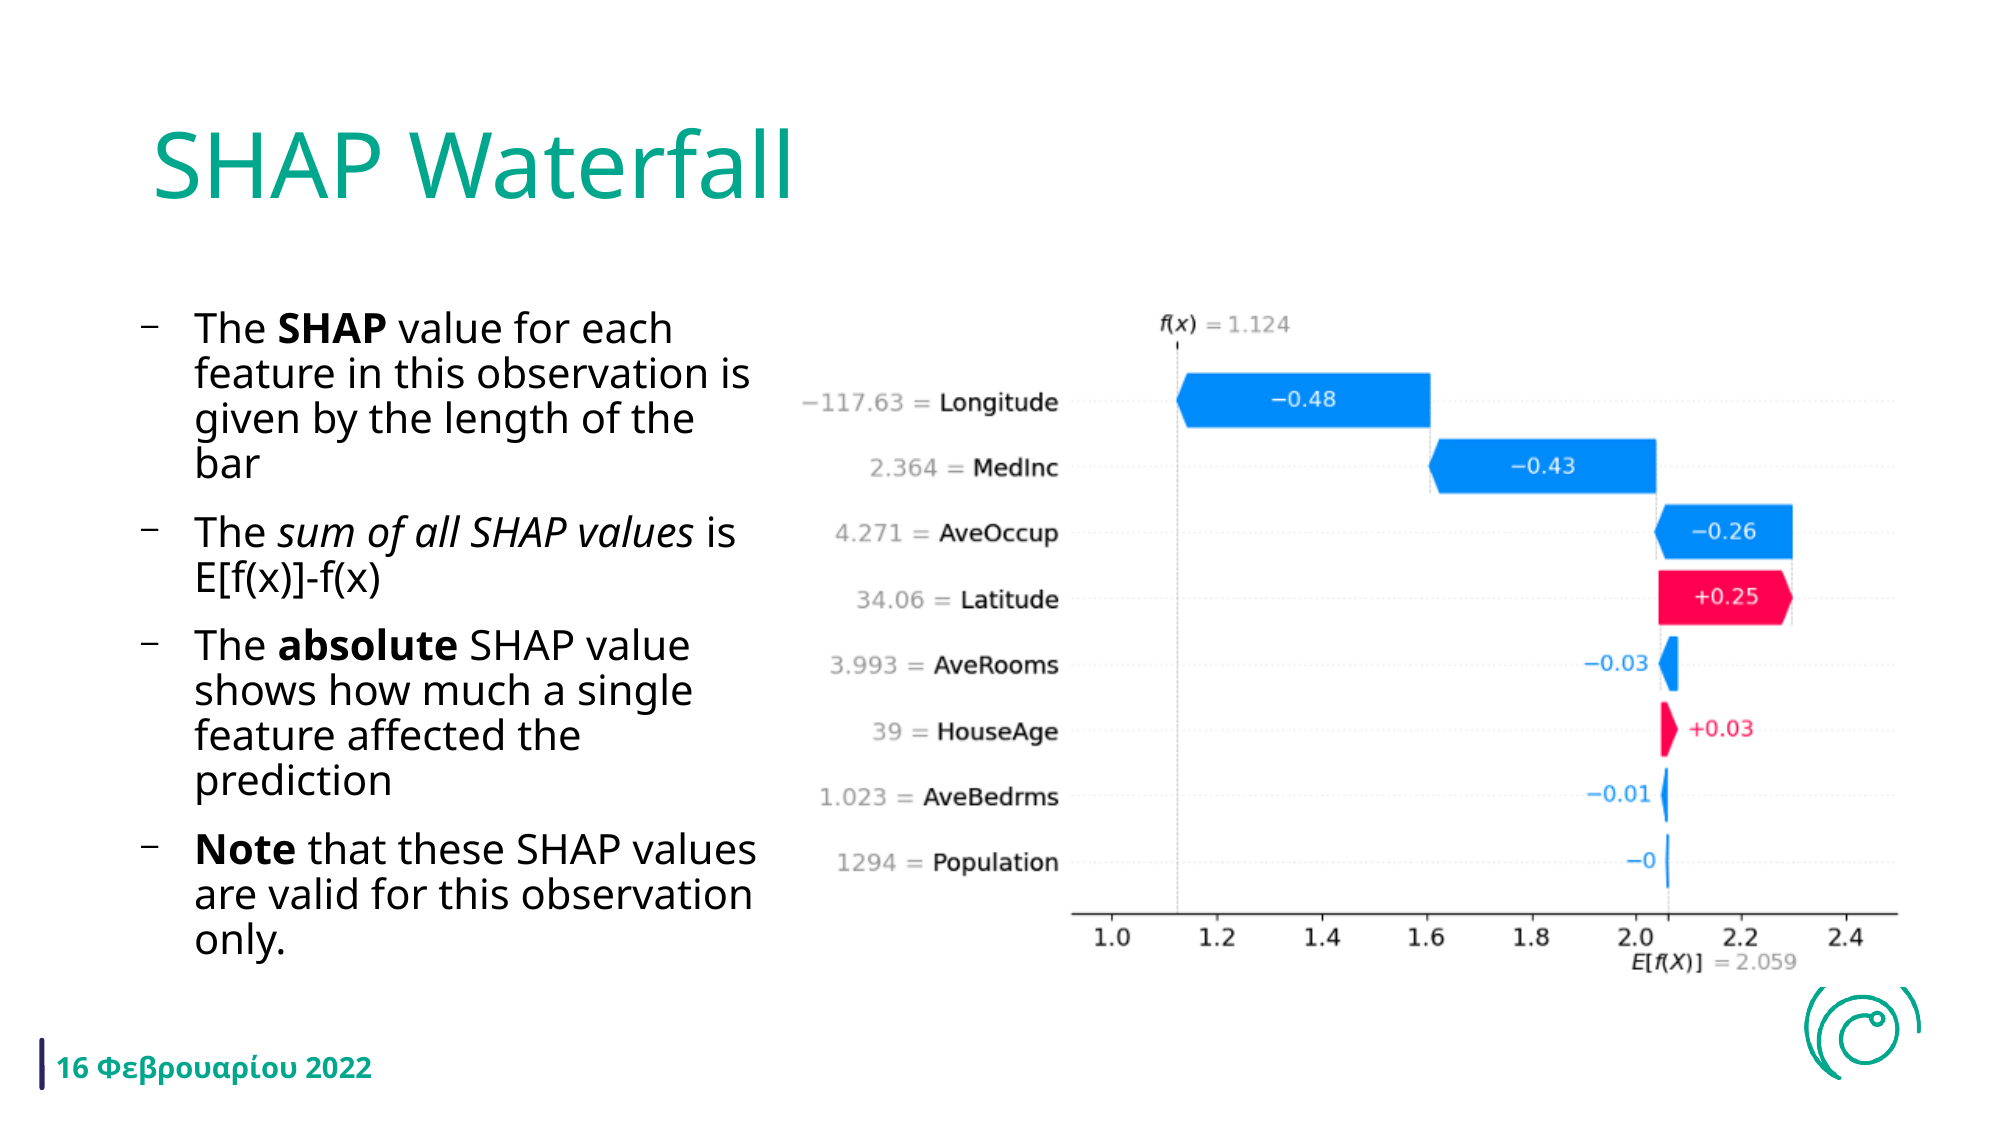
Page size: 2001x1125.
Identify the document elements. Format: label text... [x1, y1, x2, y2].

title SHAP Waterfall [137, 59, 1921, 278]
picture [787, 299, 1921, 1080]
list The SHAP value for each feature in this observation is given by the length of the bar The sum of all SHAP values is E[f(x)]-f(x) The absolute SHAP value shows how much a single feature affected the prediction Note that these SHAP values are valid for this observation only. [37, 299, 788, 1014]
